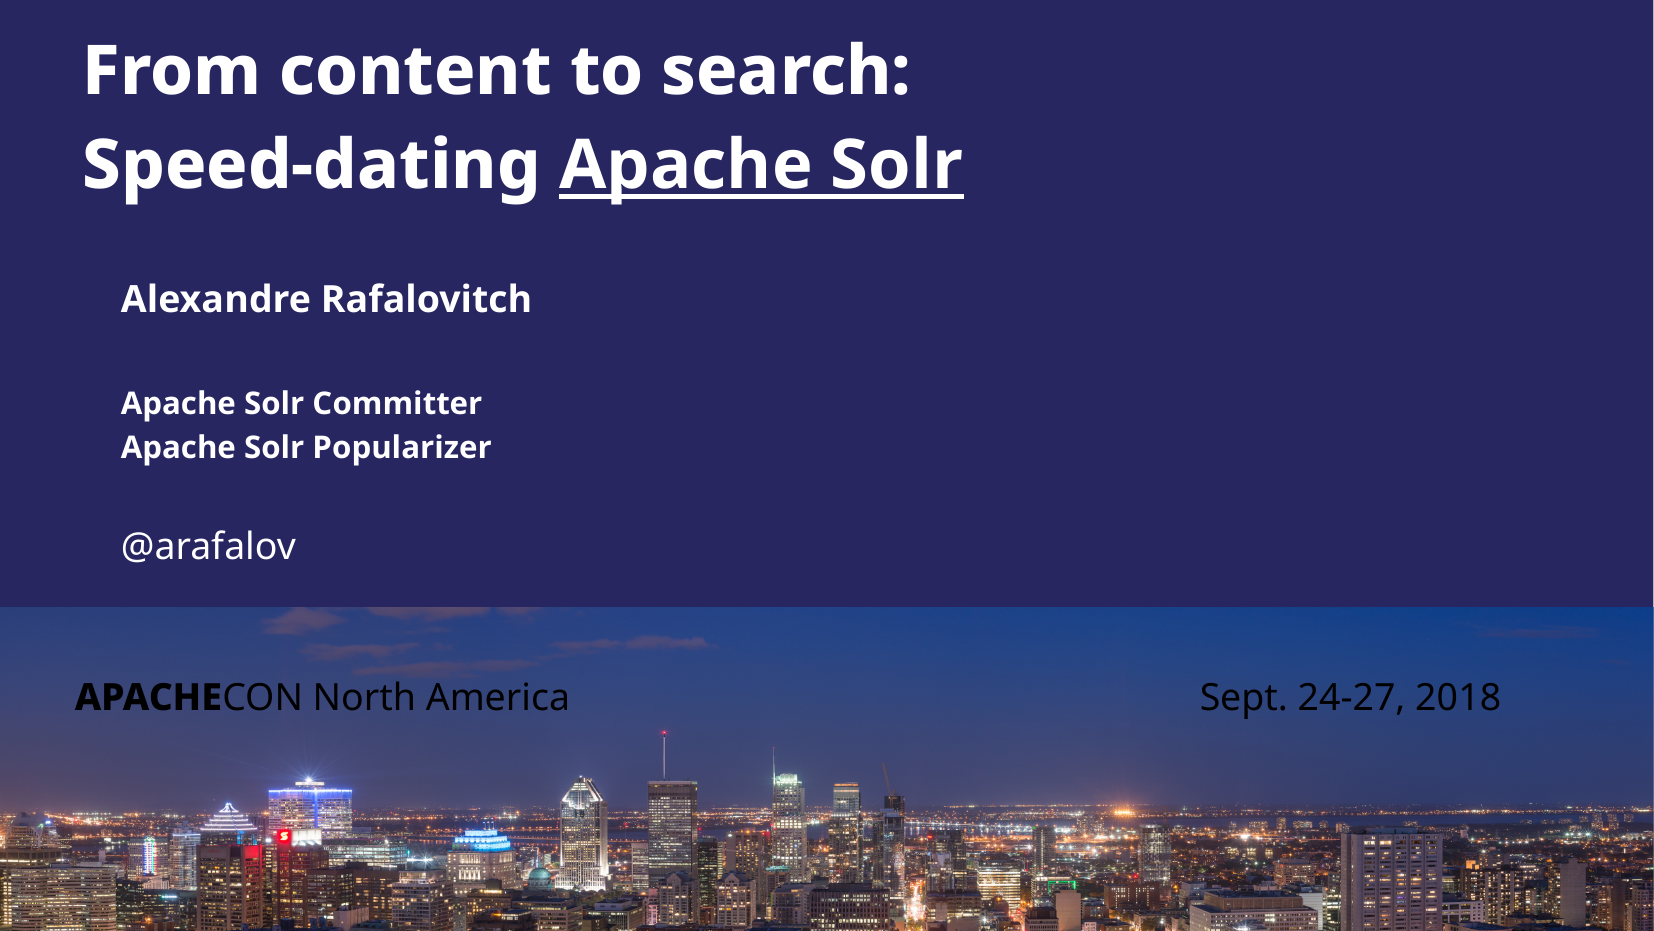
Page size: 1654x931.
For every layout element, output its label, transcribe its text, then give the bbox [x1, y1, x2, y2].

title From content to search: Speed-dating Apache Solr [82, 3, 1571, 227]
picture [0, 607, 1654, 931]
list Alexandre Rafalovitch Apache Solr Committer Apache Solr Popularizer @arafalov [64, 221, 1561, 574]
